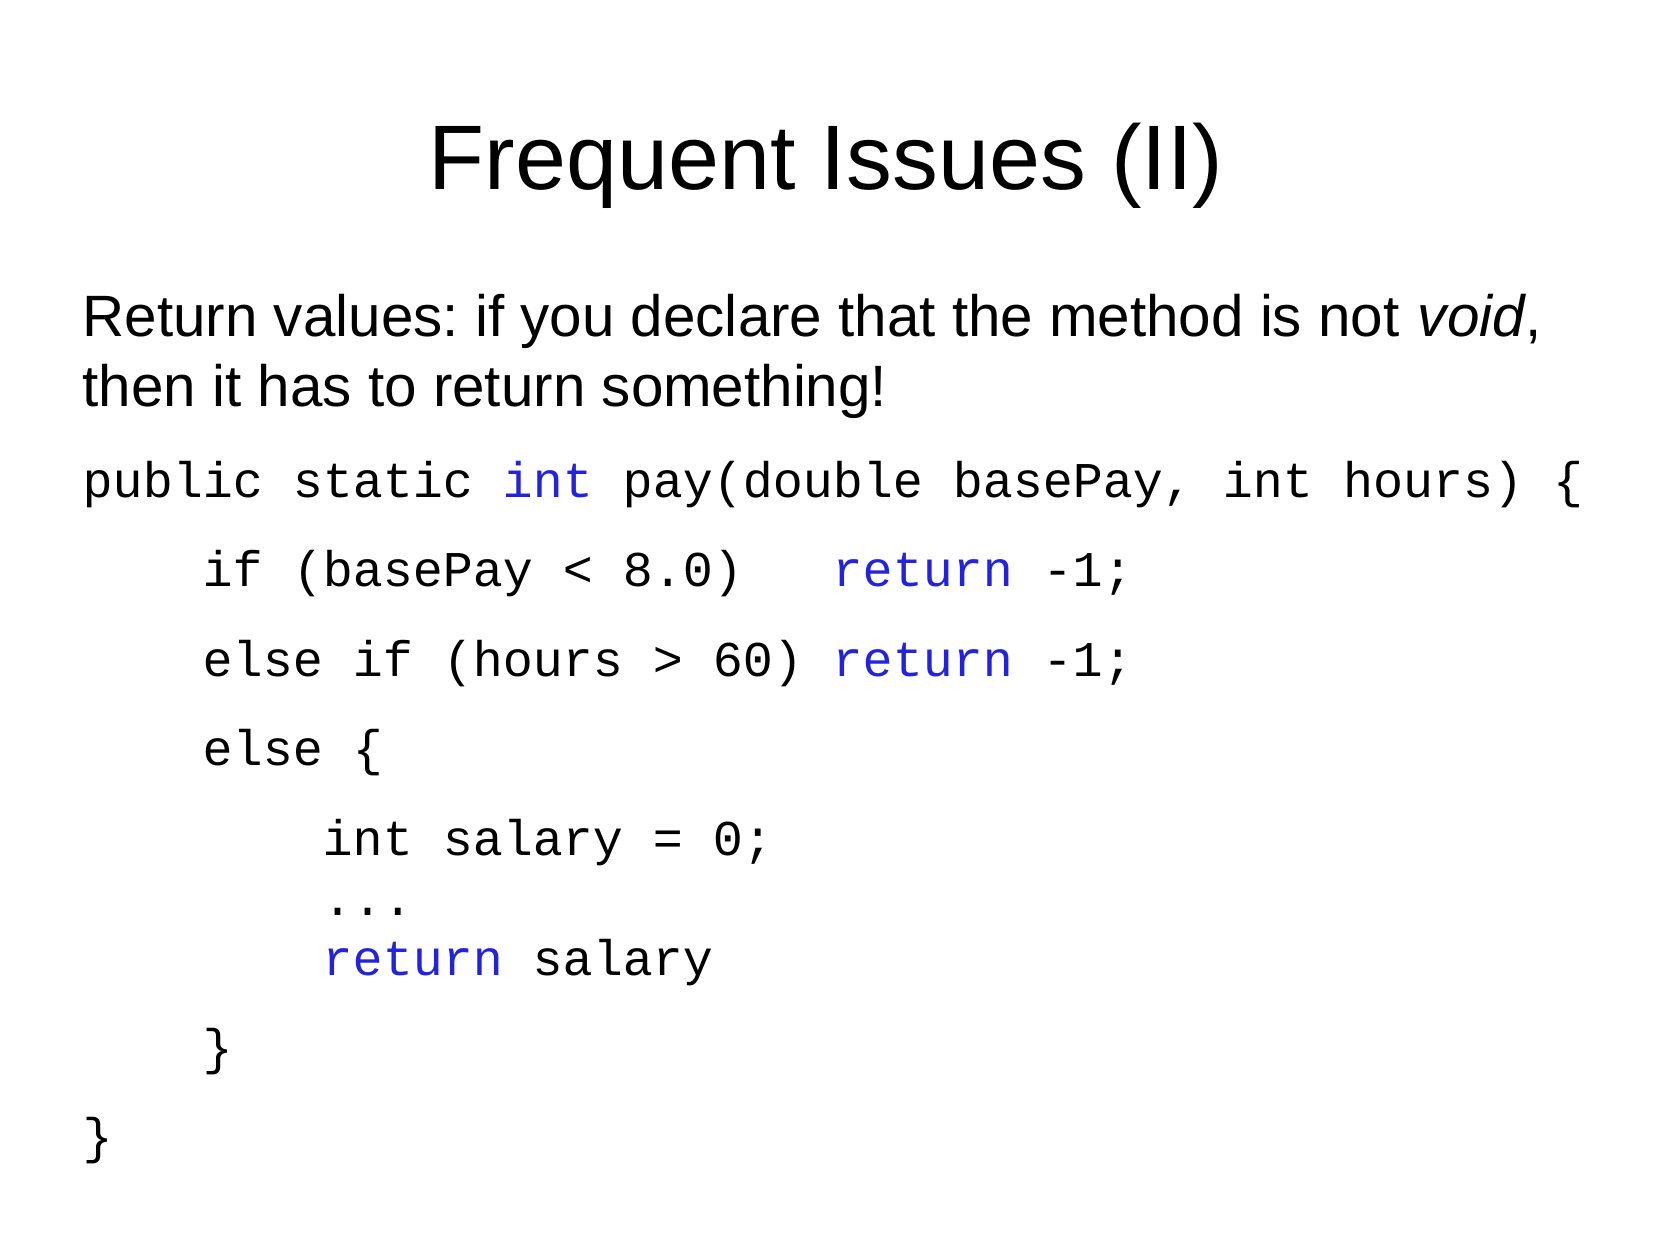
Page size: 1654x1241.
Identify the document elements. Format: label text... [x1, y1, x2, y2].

title Frequent Issues (II) [82, 56, 1571, 250]
subtitle Return values: if you declare that the method is not void, then it has to return something! public static int pay(double basePay, int hours) { if (basePay < 8.0) return -1; else if (hours > 60) return -1; else { int salary = 0; ... return salary } } [82, 171, 1654, 1241]
